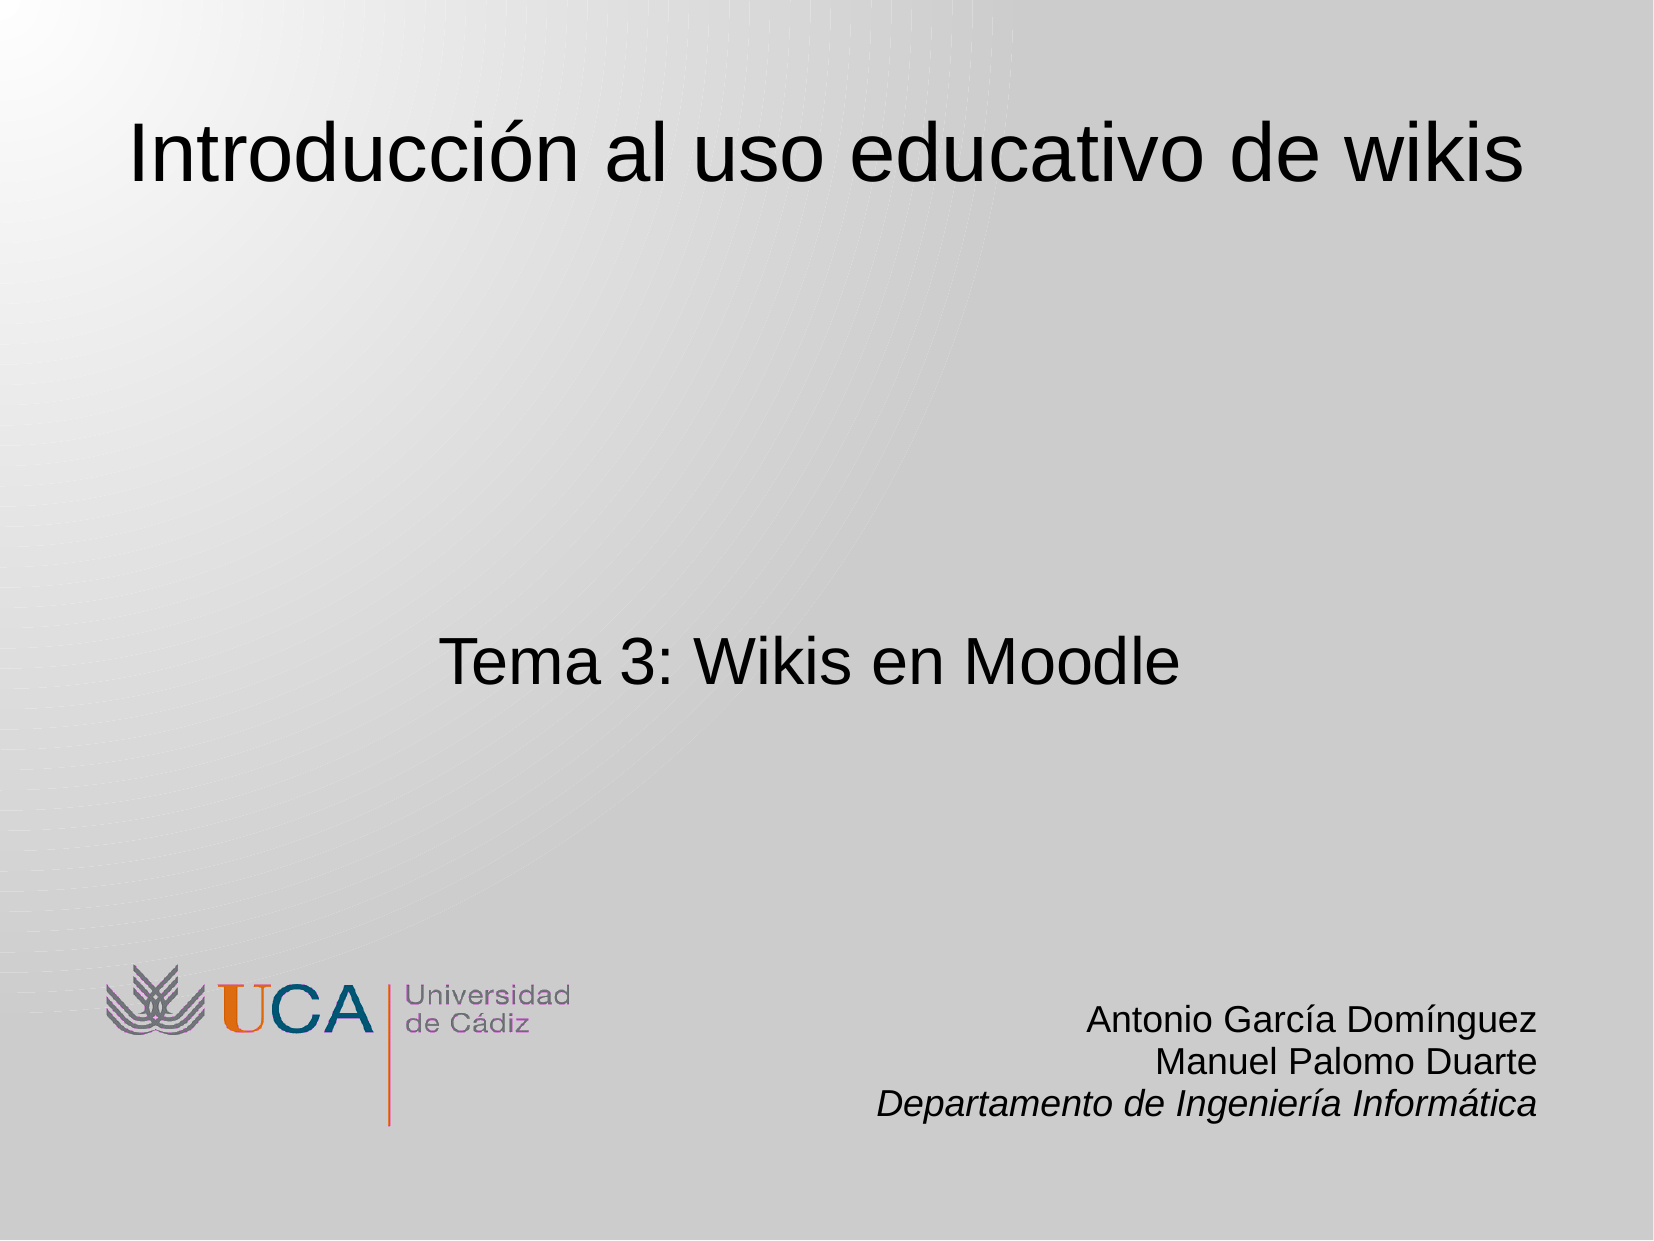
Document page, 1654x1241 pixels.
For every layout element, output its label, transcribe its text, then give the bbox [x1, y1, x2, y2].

title Introducción al uso educativo de wikis [82, 49, 1571, 257]
subtitle Tema 3: Wikis en Moodle Antonio García Domínguez Manuel Palomo Duarte Departamento de Ingeniería Informática [82, 175, 1538, 1125]
picture [101, 956, 579, 1134]
